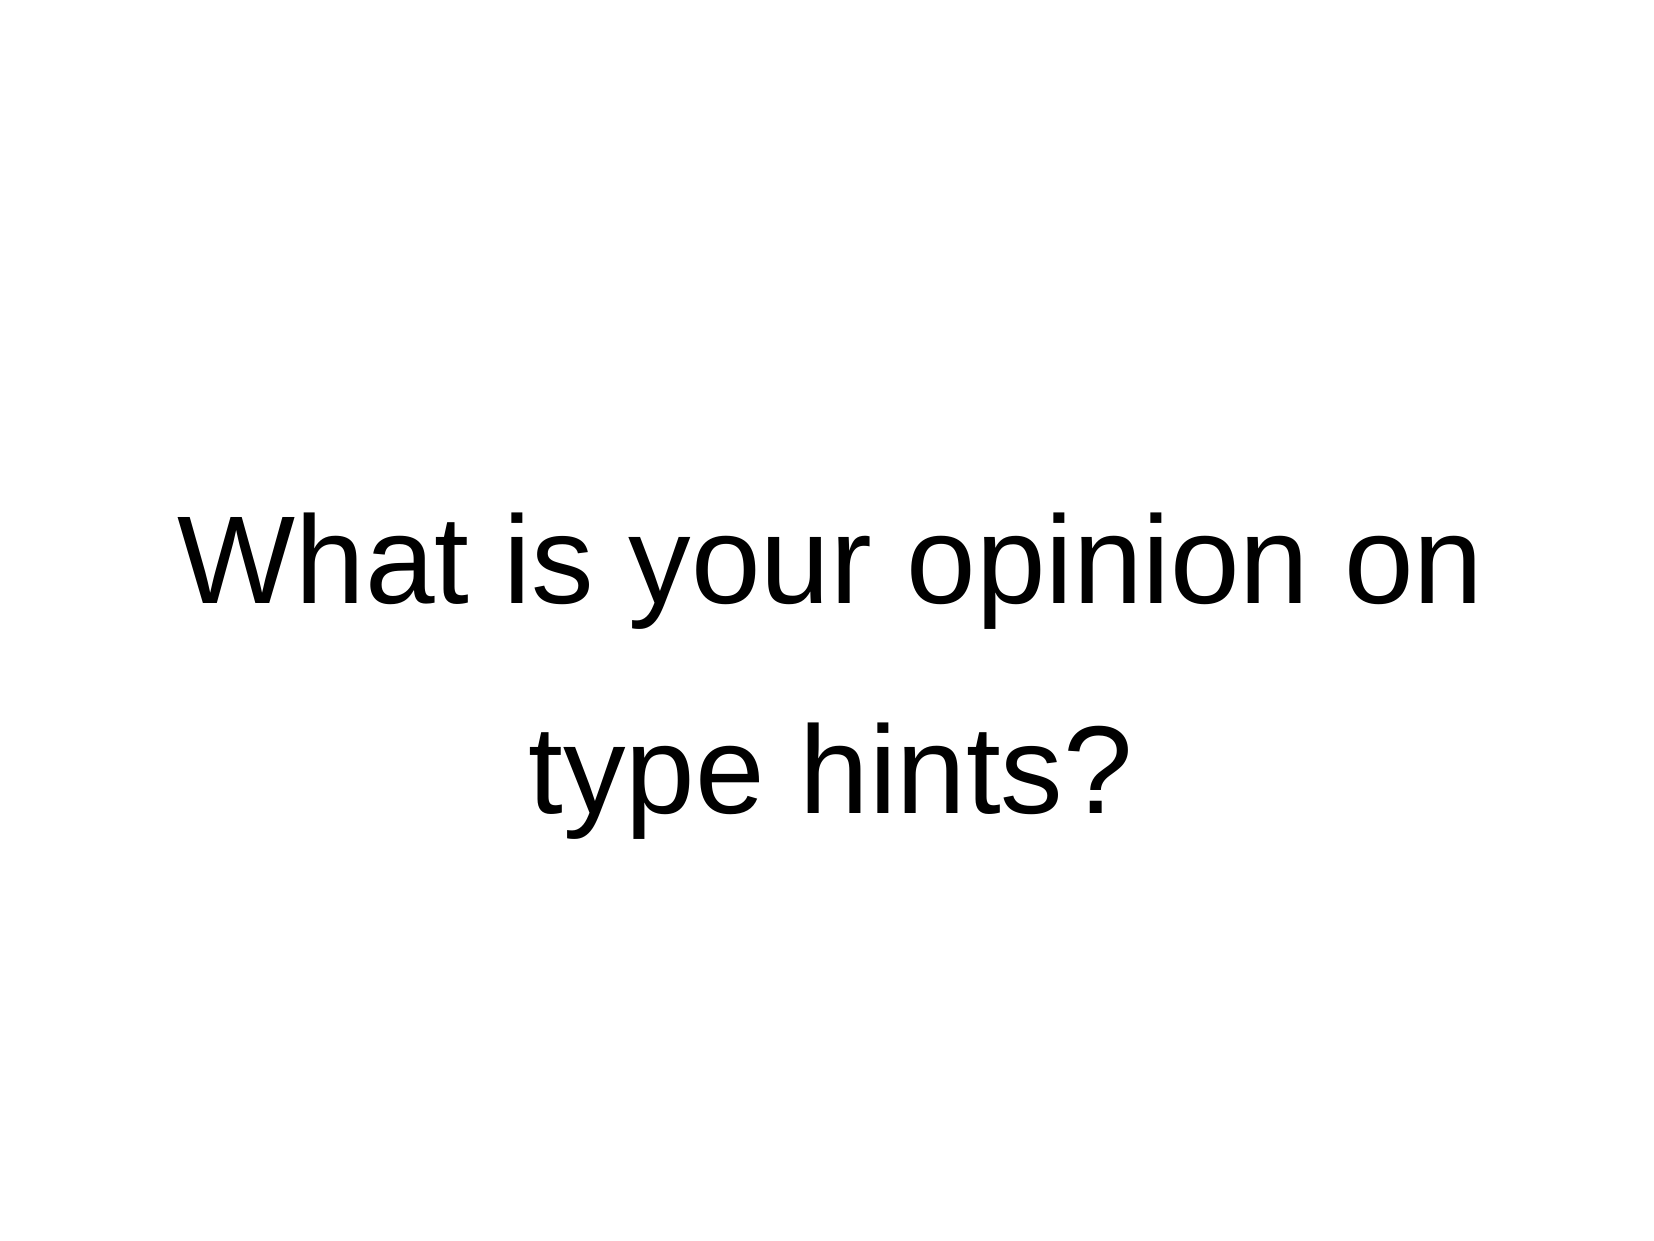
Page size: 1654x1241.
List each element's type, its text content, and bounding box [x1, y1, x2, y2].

title What is your opinion on type hints? [86, 90, 1576, 1171]
